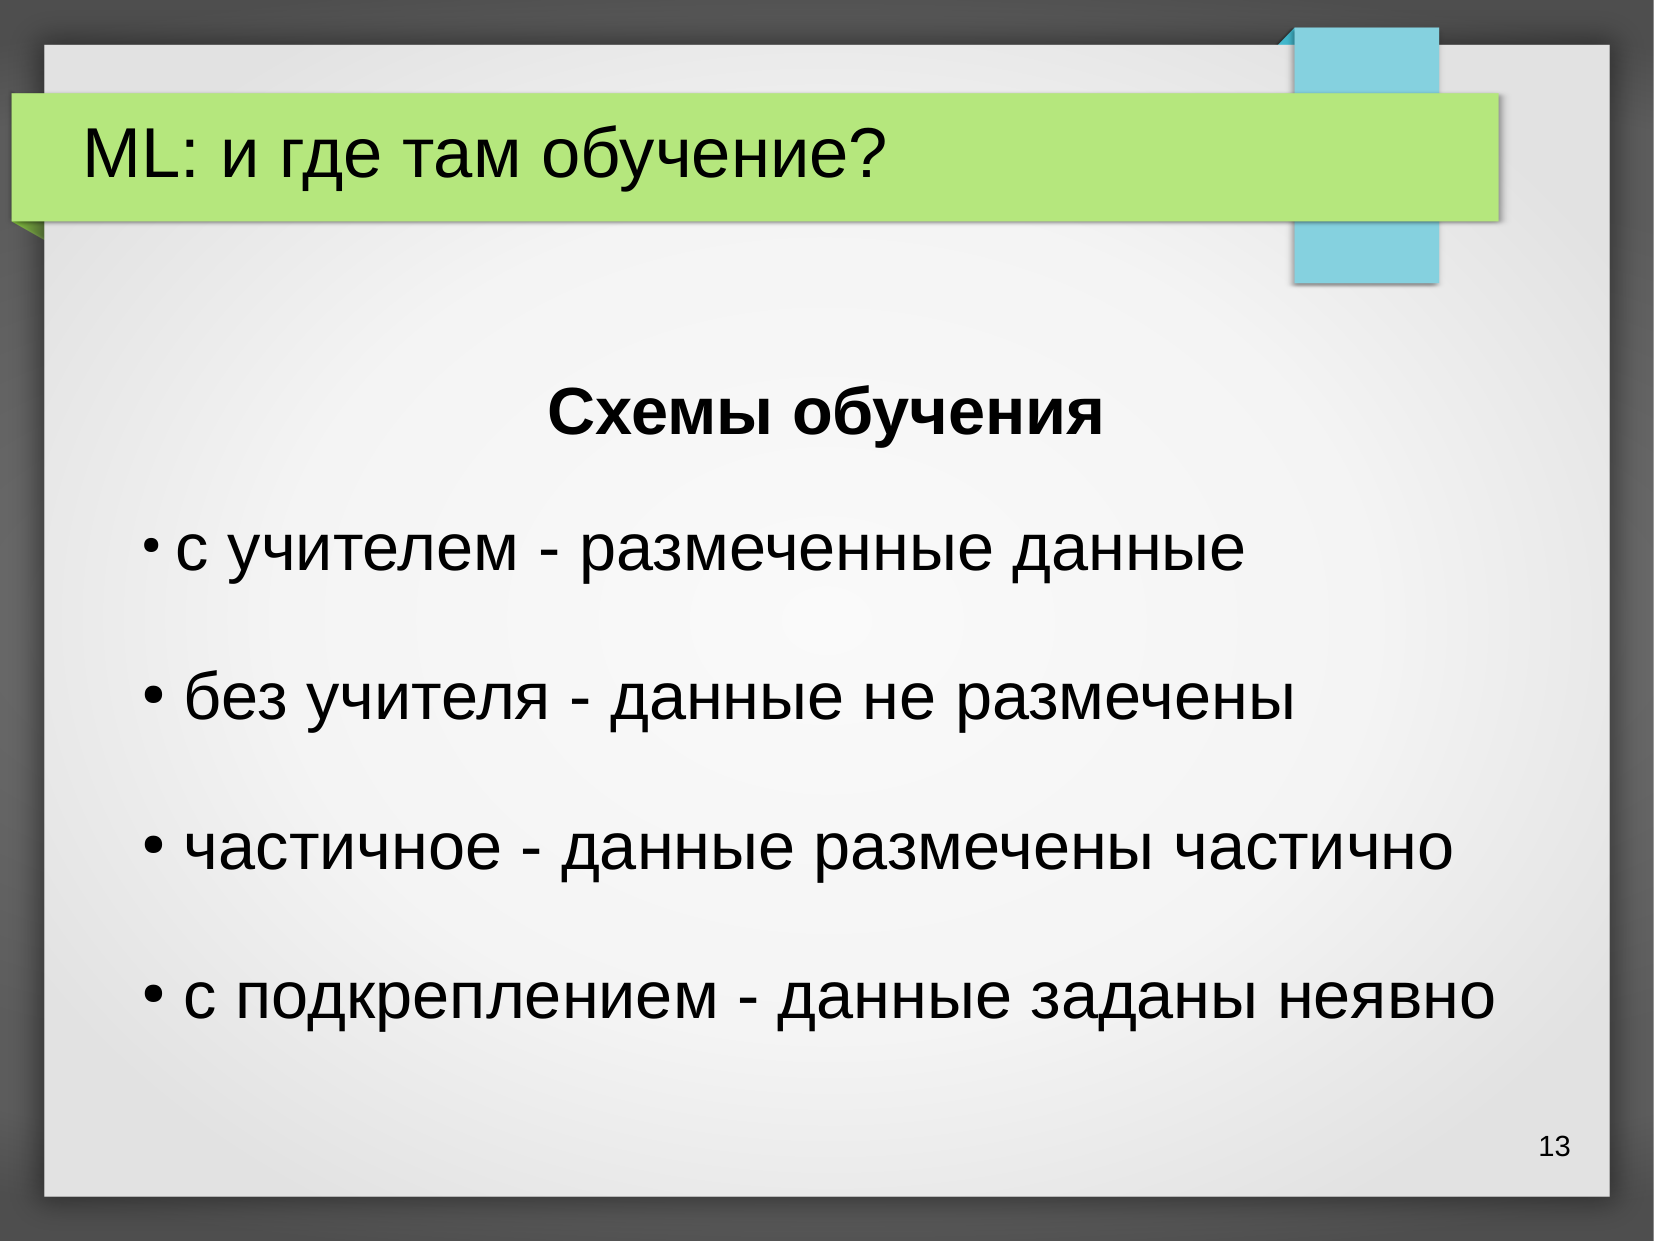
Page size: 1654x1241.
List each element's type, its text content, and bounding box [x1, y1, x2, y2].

text_box Схемы обучения с учителем - размеченные данные без учителя - данные не размечены частичное - данные размечены частично с подкреплением - данные заданы неявно [141, 233, 1512, 1099]
picture [0, 0, 1654, 1241]
title ML: и где там обучение? [82, 49, 1571, 257]
